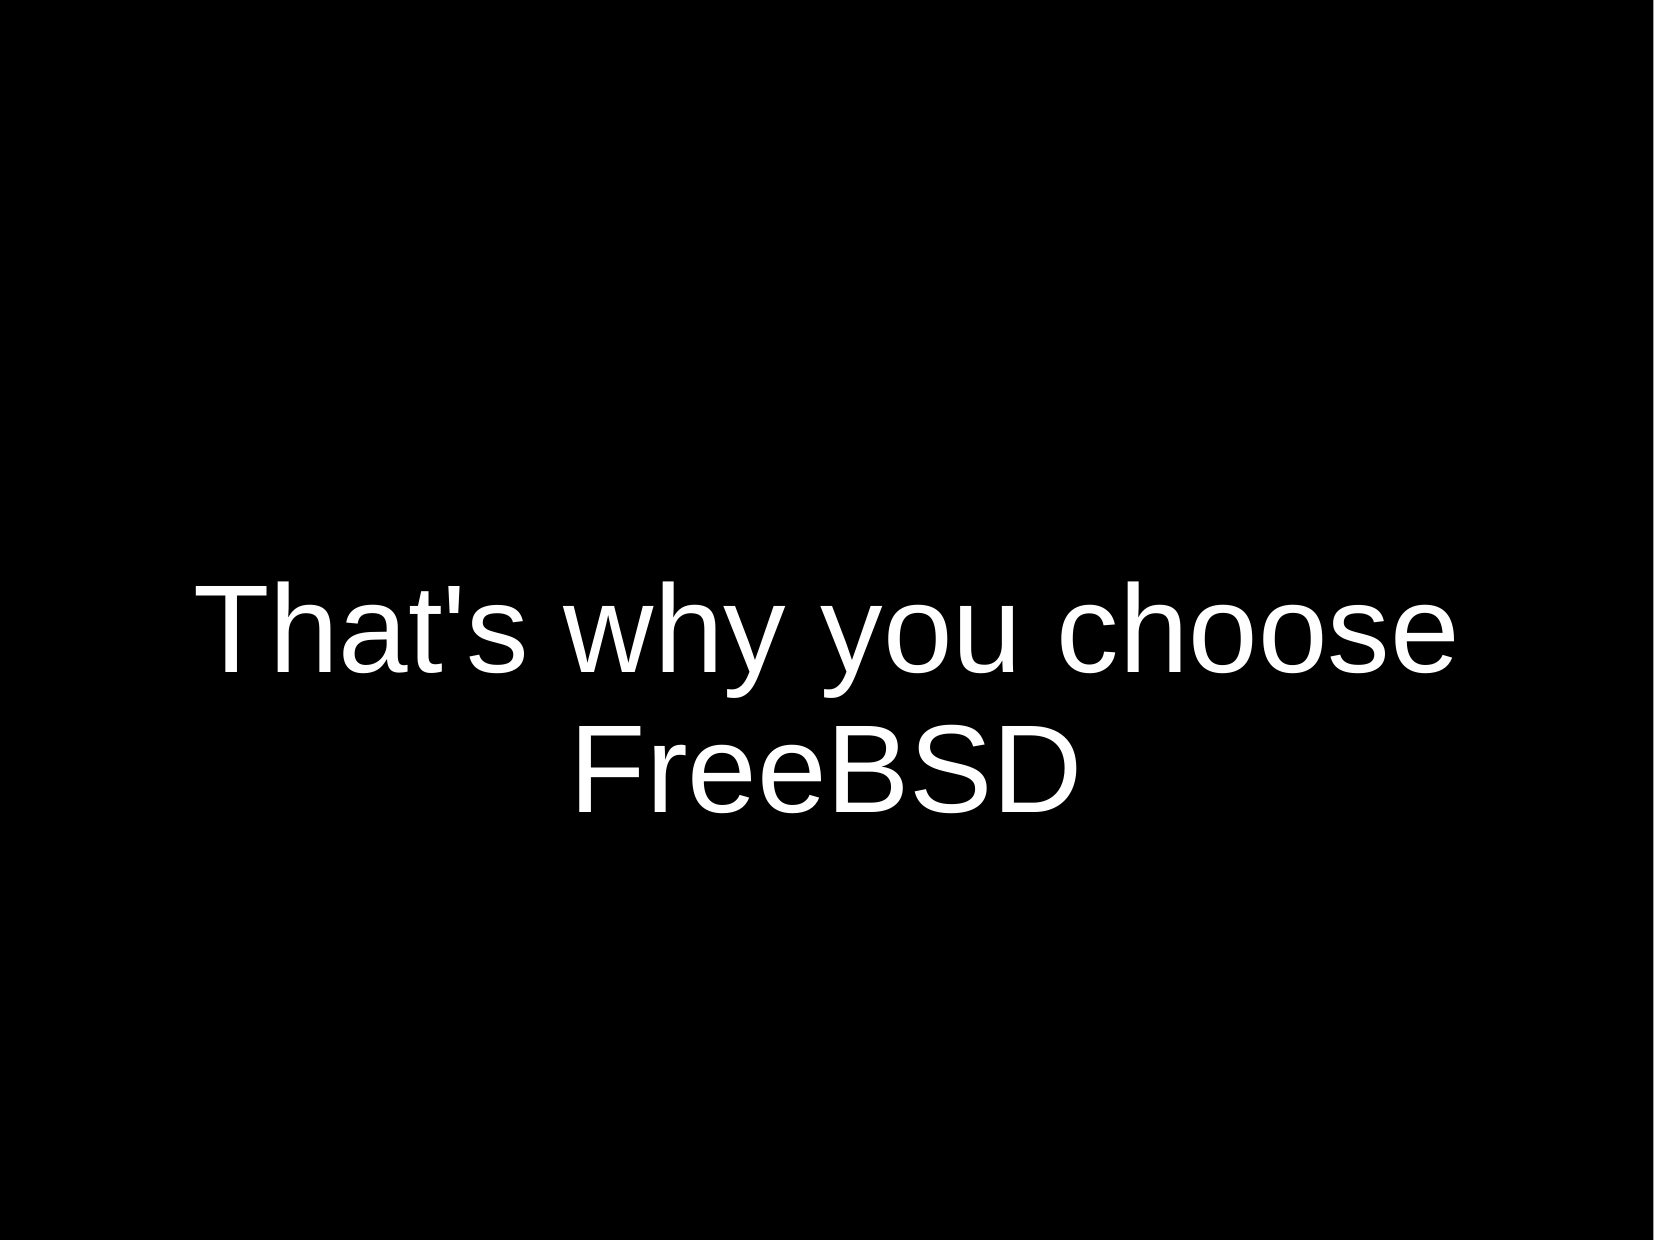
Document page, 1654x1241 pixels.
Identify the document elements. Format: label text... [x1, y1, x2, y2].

subtitle That's why you choose FreeBSD [82, 297, 1571, 1102]
